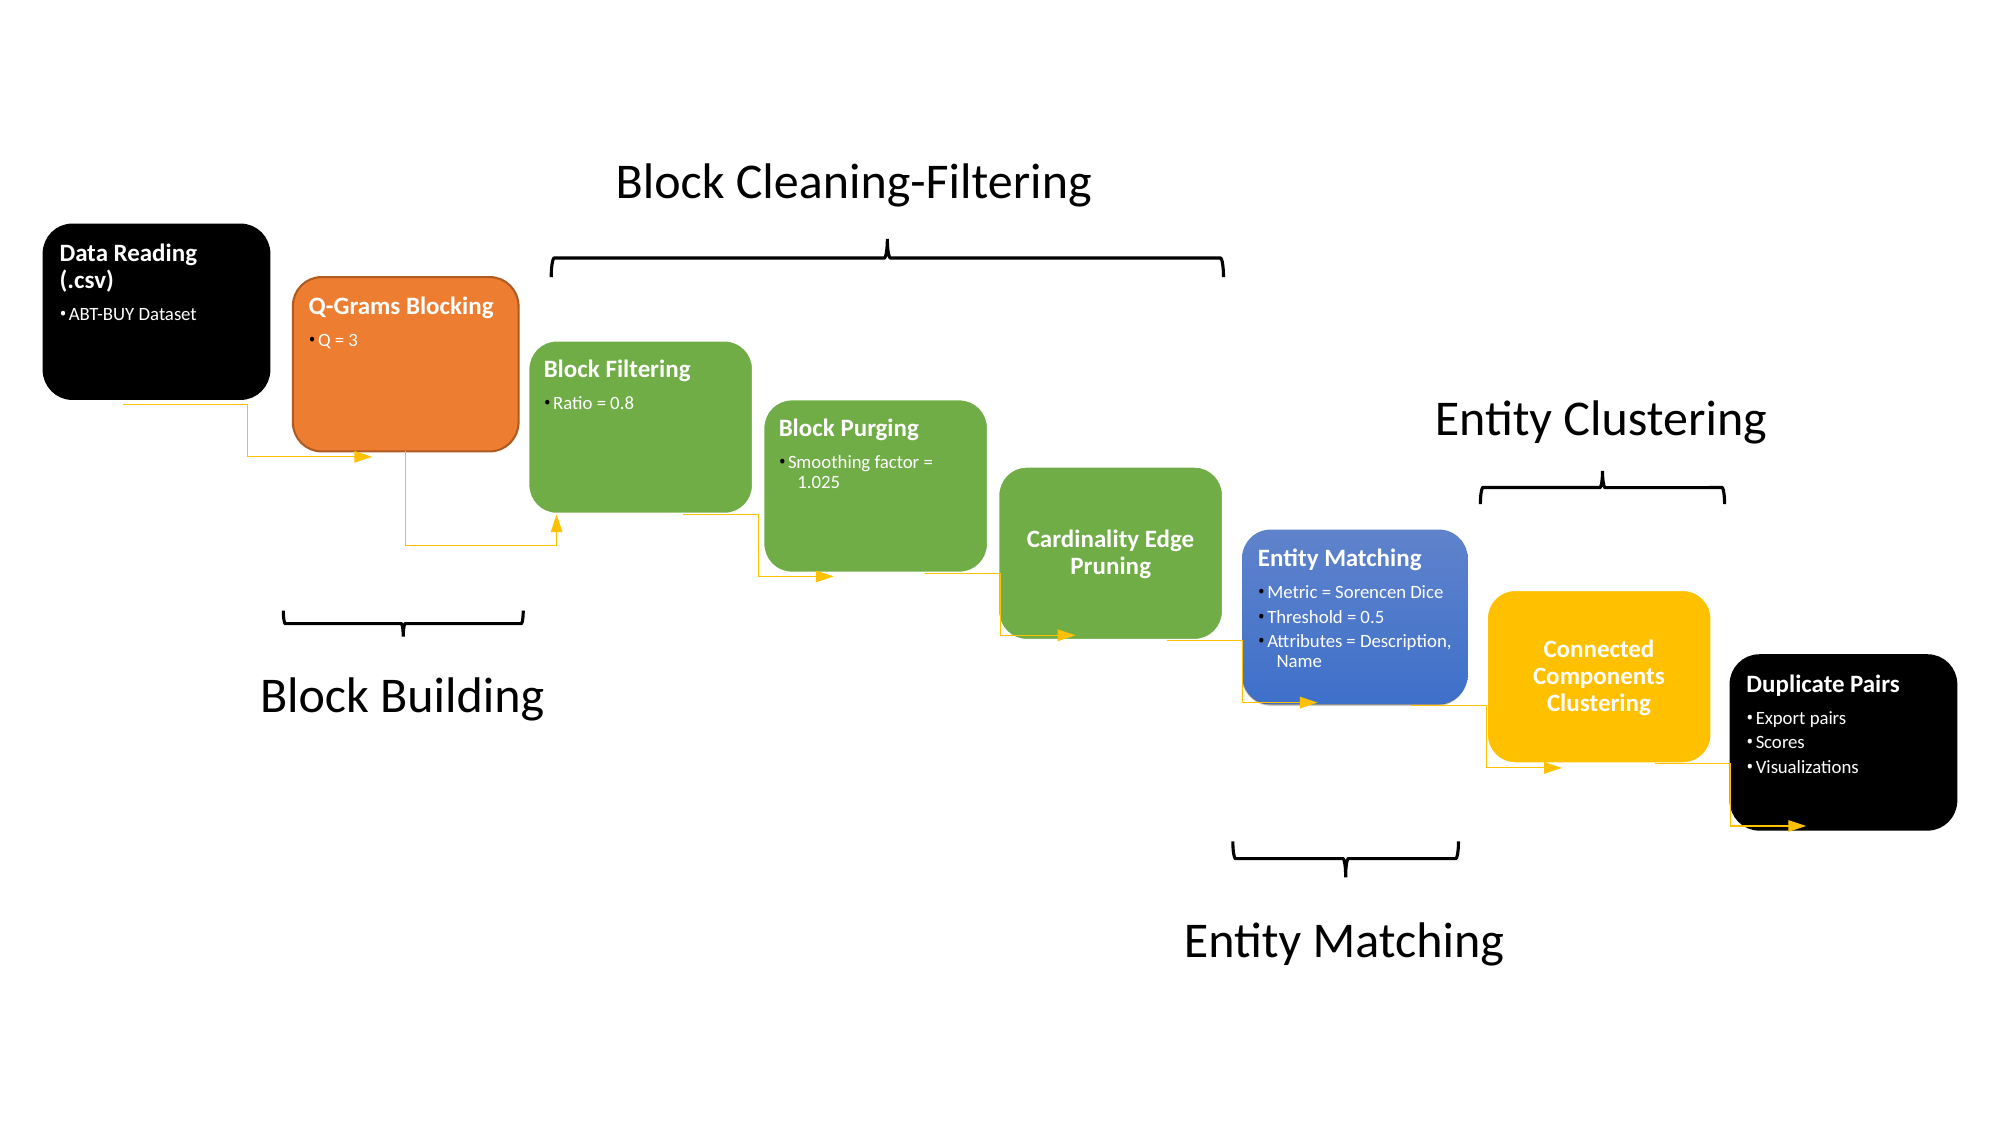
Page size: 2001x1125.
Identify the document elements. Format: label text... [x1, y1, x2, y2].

text_box Q-Grams Blocking Q = 3 [292, 277, 519, 452]
text_box Block Cleaning-Filtering [600, 141, 1196, 217]
text_box Entity Clustering [1419, 377, 1786, 454]
text_box Duplicate Pairs Export pairs Scores Visualizations [1730, 655, 1957, 830]
text_box Entity Matching Metric = Sorencen Dice Threshold = 0.5 Attributes = Description, Name [1242, 529, 1468, 704]
text_box Connected Components Clustering [1486, 589, 1713, 764]
text_box Block Filtering Ratio = 0.8 [527, 339, 754, 515]
text_box Data Reading (.csv) ABT-BUY Dataset [43, 224, 270, 399]
text_box Block Purging Smoothing factor = 1.025 [762, 398, 989, 574]
text_box Cardinality Edge Pruning [997, 466, 1224, 641]
text_box Entity Matching [1169, 900, 1523, 976]
text_box Block Building [244, 655, 562, 732]
